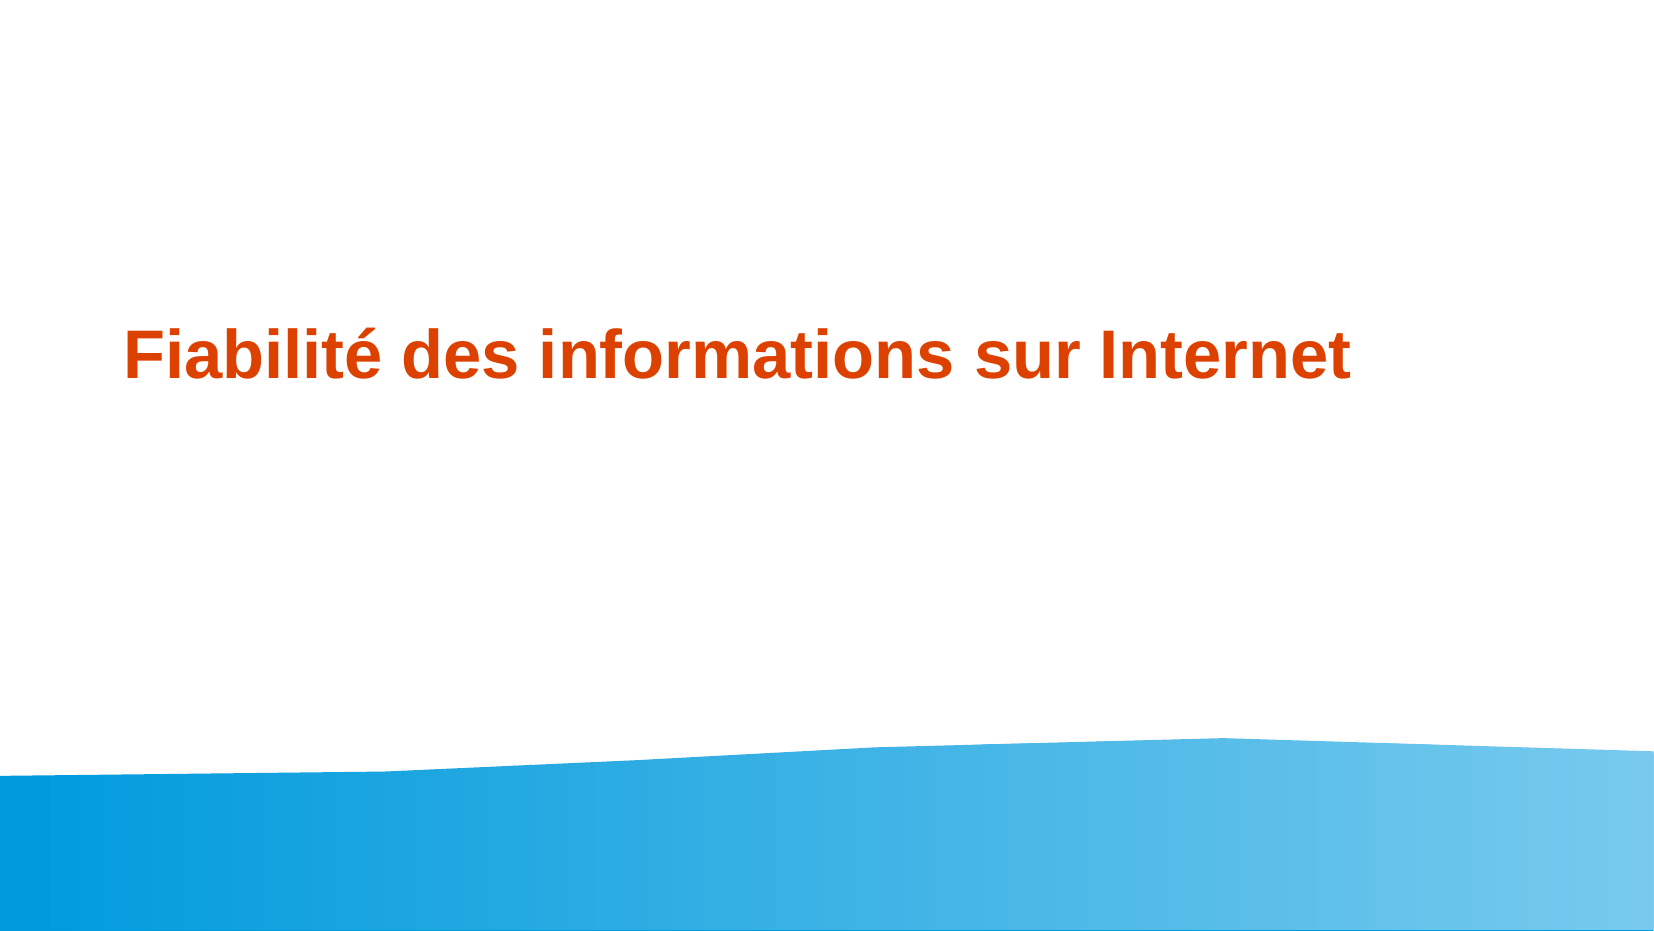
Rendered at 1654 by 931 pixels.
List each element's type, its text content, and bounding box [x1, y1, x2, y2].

title Fiabilité des informations sur Internet [0, 265, 1477, 443]
